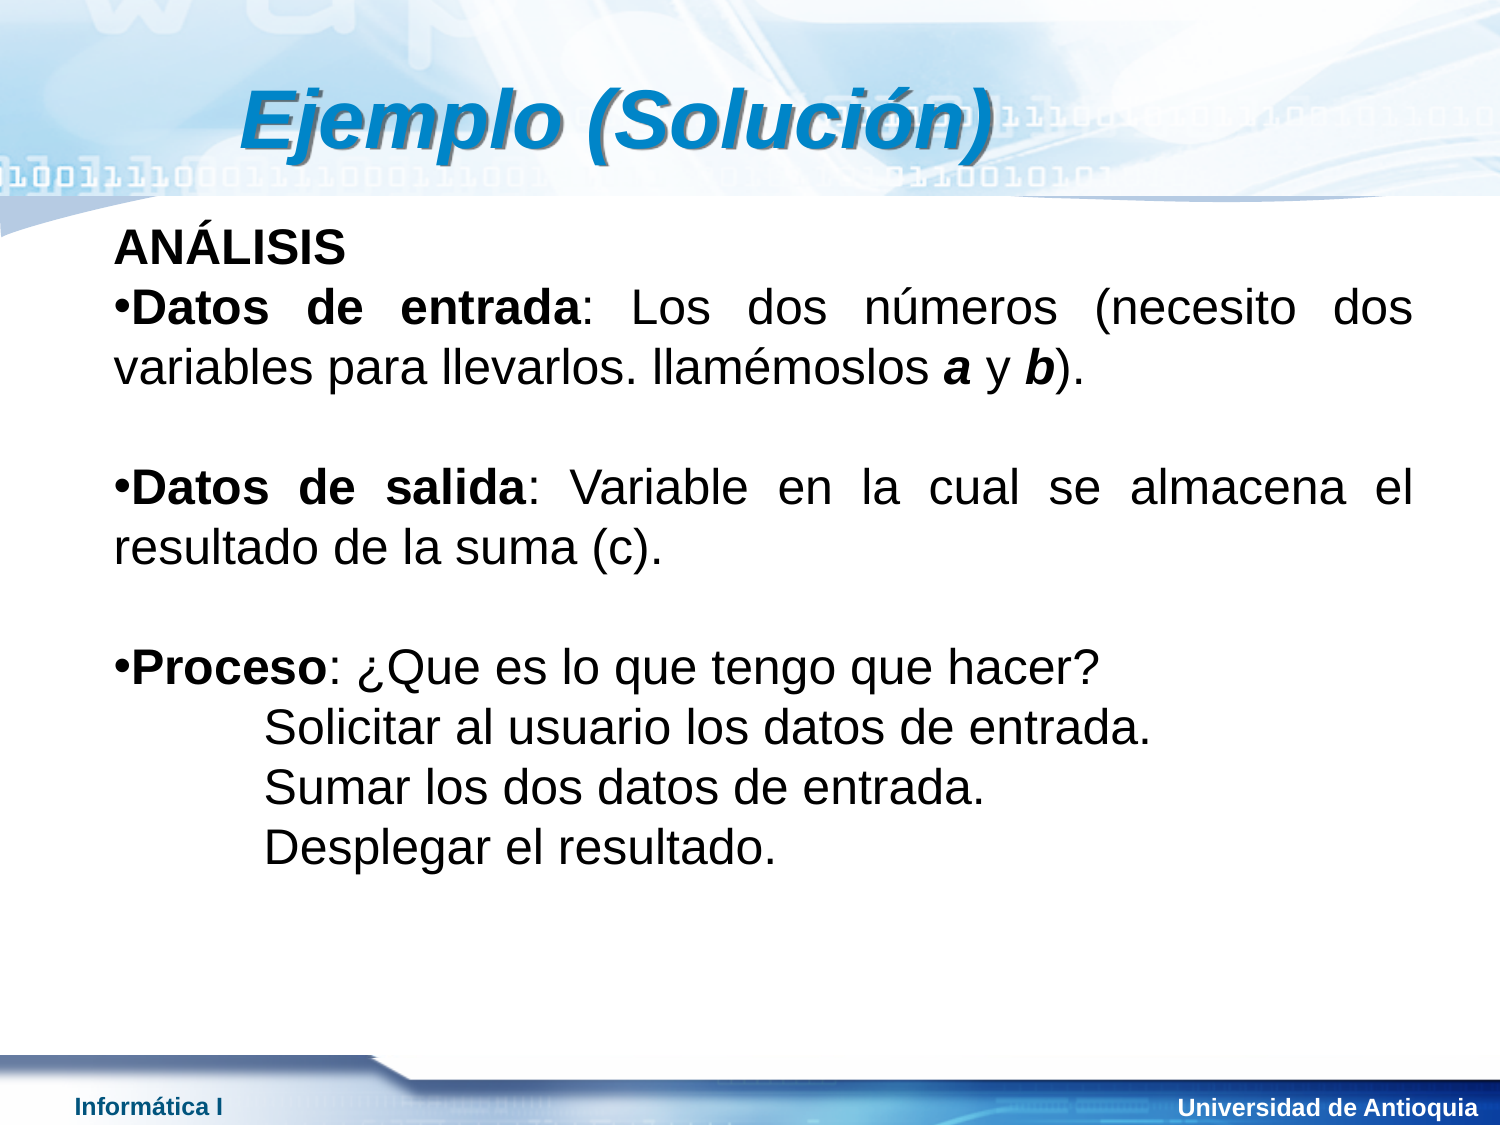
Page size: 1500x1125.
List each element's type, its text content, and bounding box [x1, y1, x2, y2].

title Ejemplo (Solución) [224, 57, 1438, 150]
picture [0, 1055, 1500, 1125]
text_box ANÁLISIS Datos de entrada: Los dos números (necesito dos variables para llevarlos. llamémoslos a y b). Datos de salida: Variable en la cual se almacena el resultado de la suma (c). Proceso: ¿Que es lo que tengo que hacer? Solicitar al usuario los datos de entrada. Sumar los dos datos de entrada. Desplegar el resultado. [100, 208, 1428, 927]
picture [0, 0, 1500, 196]
